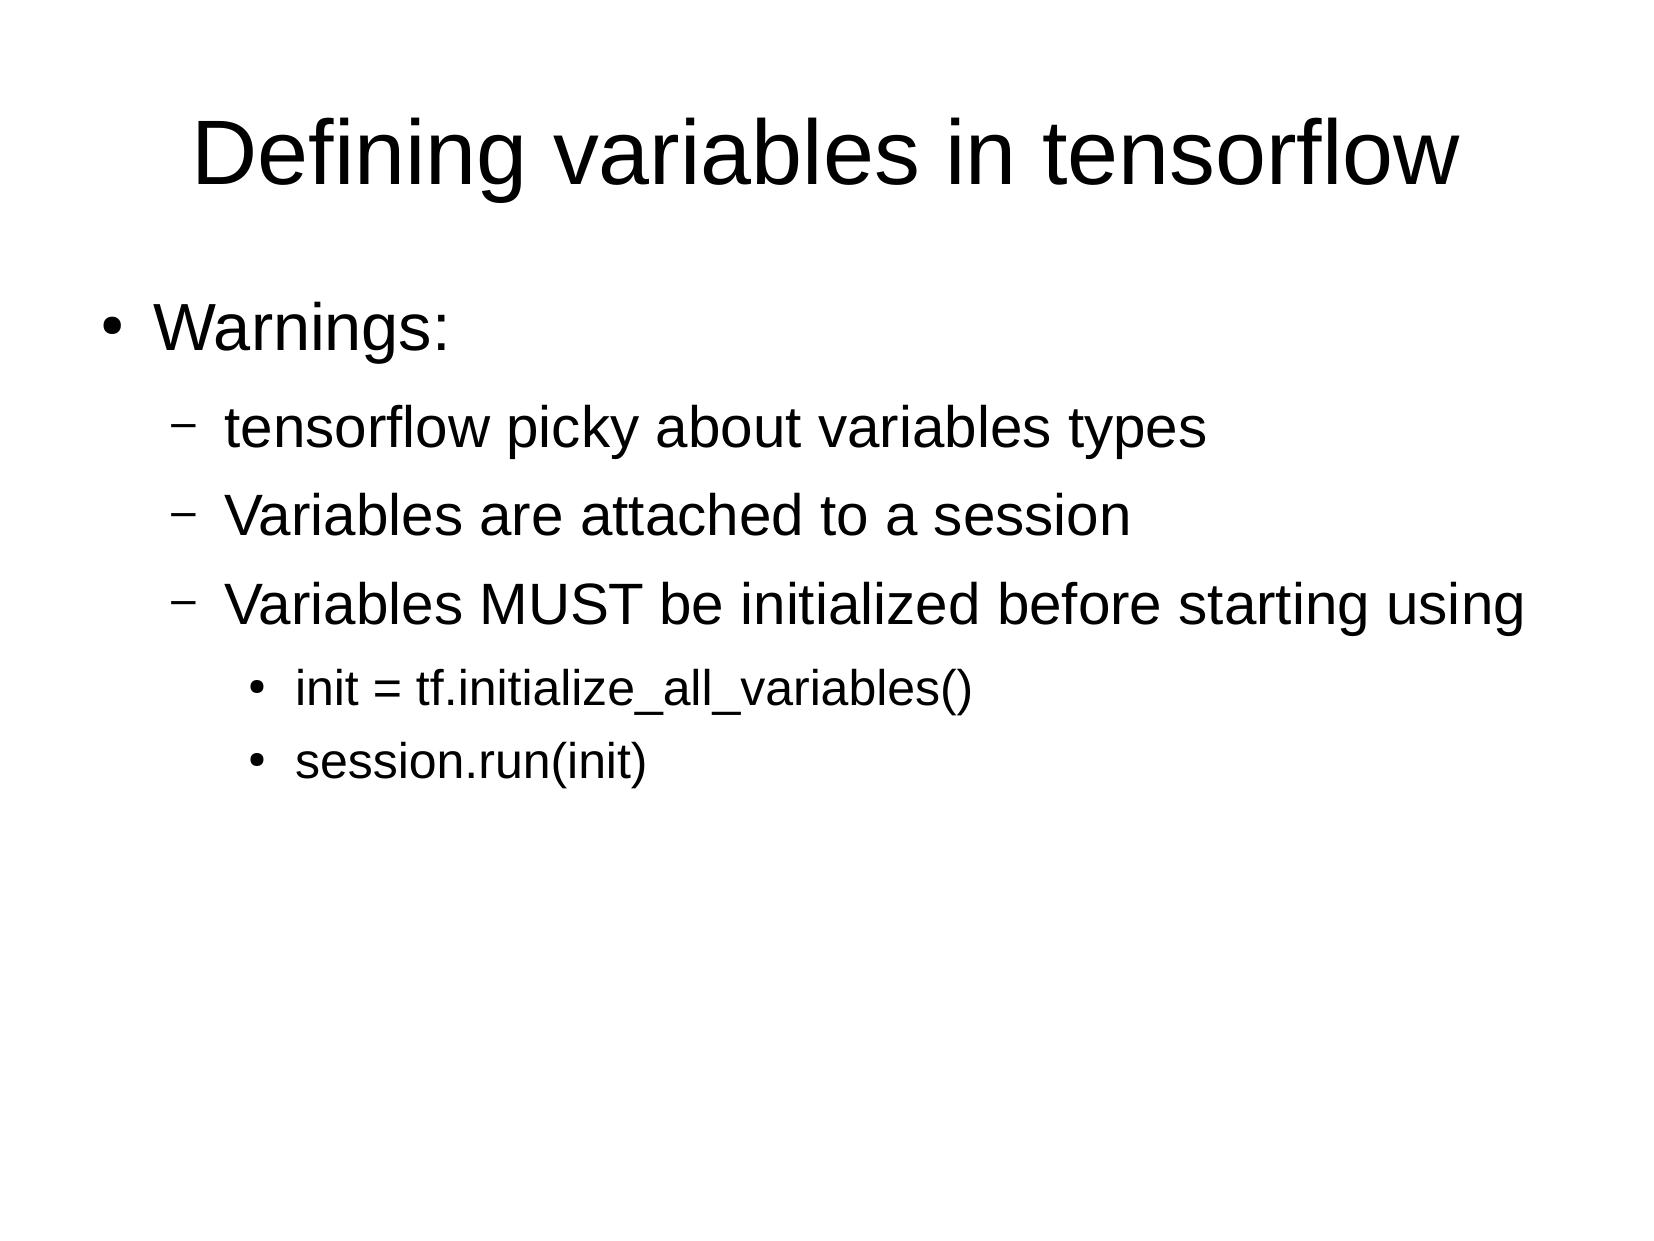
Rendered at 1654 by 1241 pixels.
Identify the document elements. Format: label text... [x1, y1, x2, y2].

title Defining variables in tensorflow [82, 49, 1571, 257]
list Warnings: tensorflow picky about variables types Variables are attached to a session Variables MUST be initialized before starting using init = tf.initialize_all_variables() session.run(init) [82, 290, 1571, 1010]
